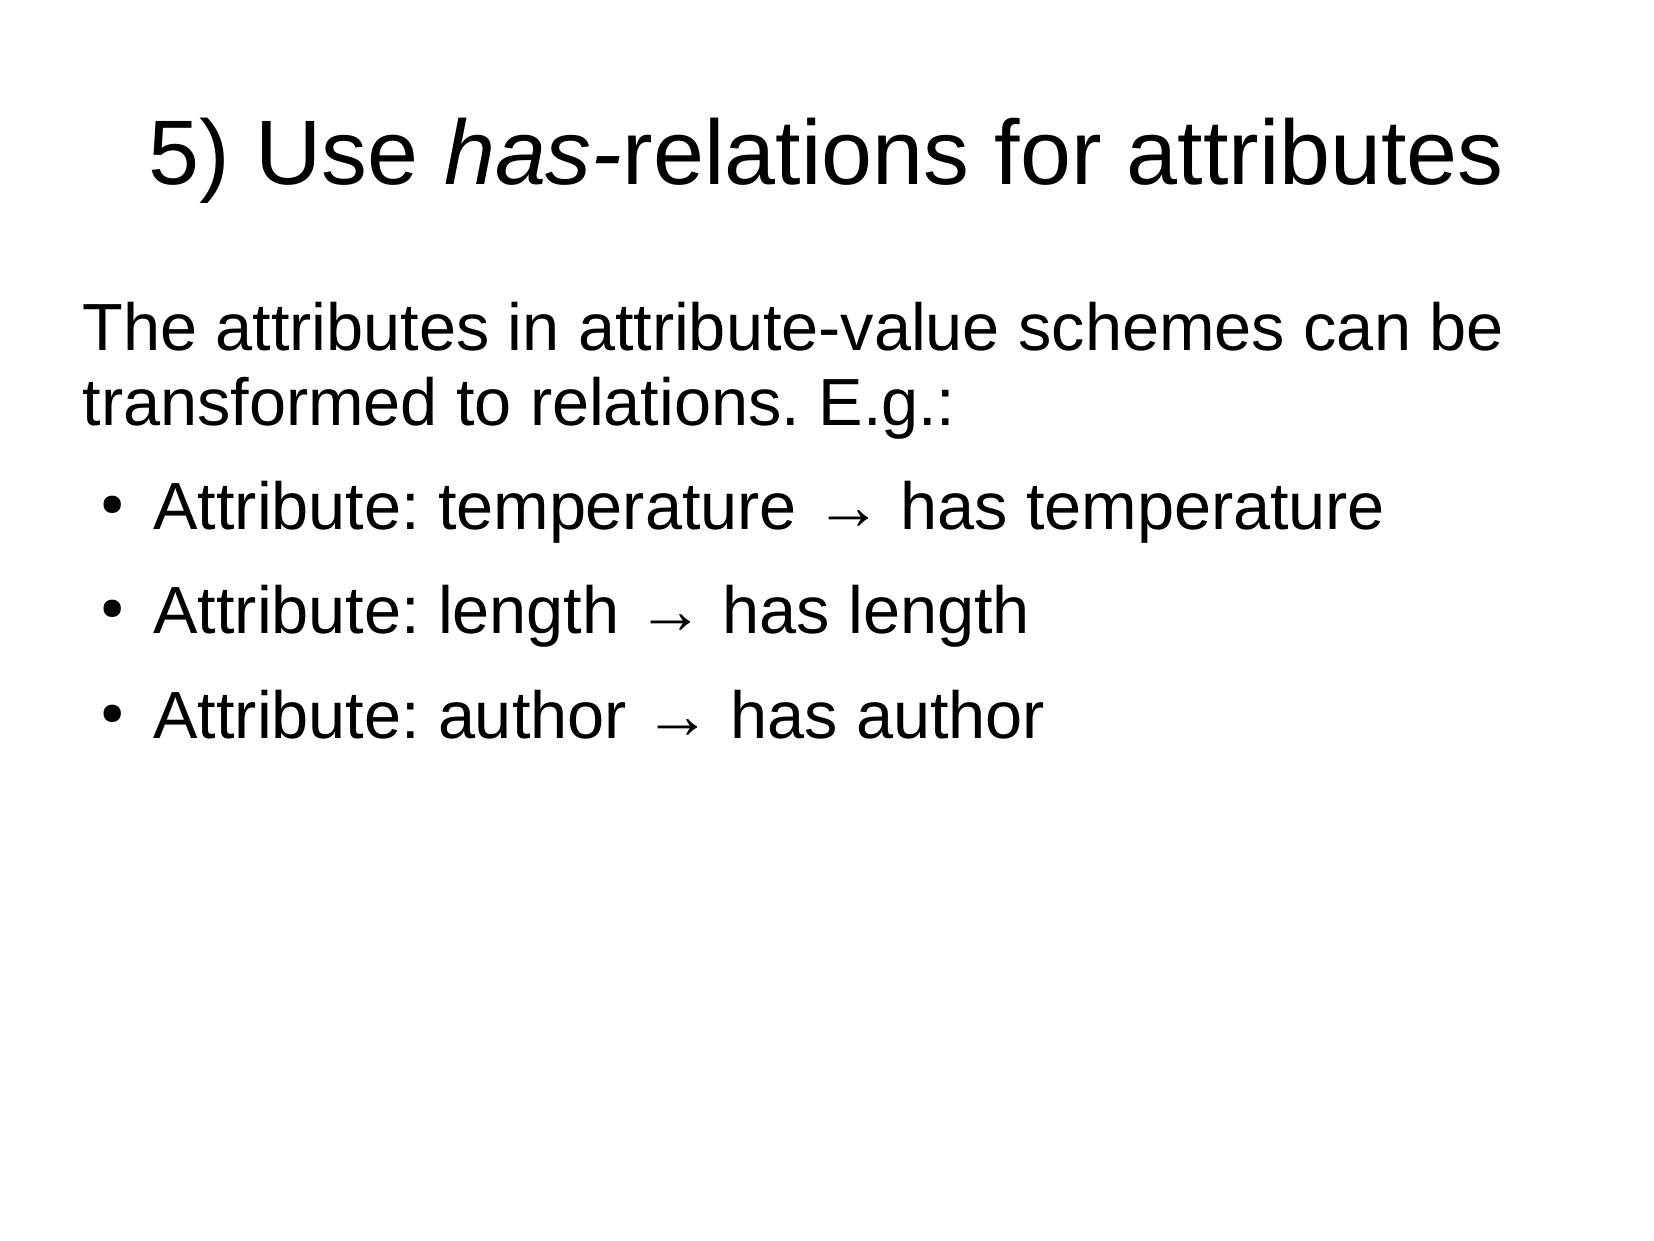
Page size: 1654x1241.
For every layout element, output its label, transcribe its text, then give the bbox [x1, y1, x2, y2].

title 5) Use has-relations for attributes [82, 49, 1571, 257]
list The attributes in attribute-value schemes can be transformed to relations. E.g.: Attribute: temperature → has temperature Attribute: length → has length Attribute: author → has author [82, 290, 1571, 1109]
